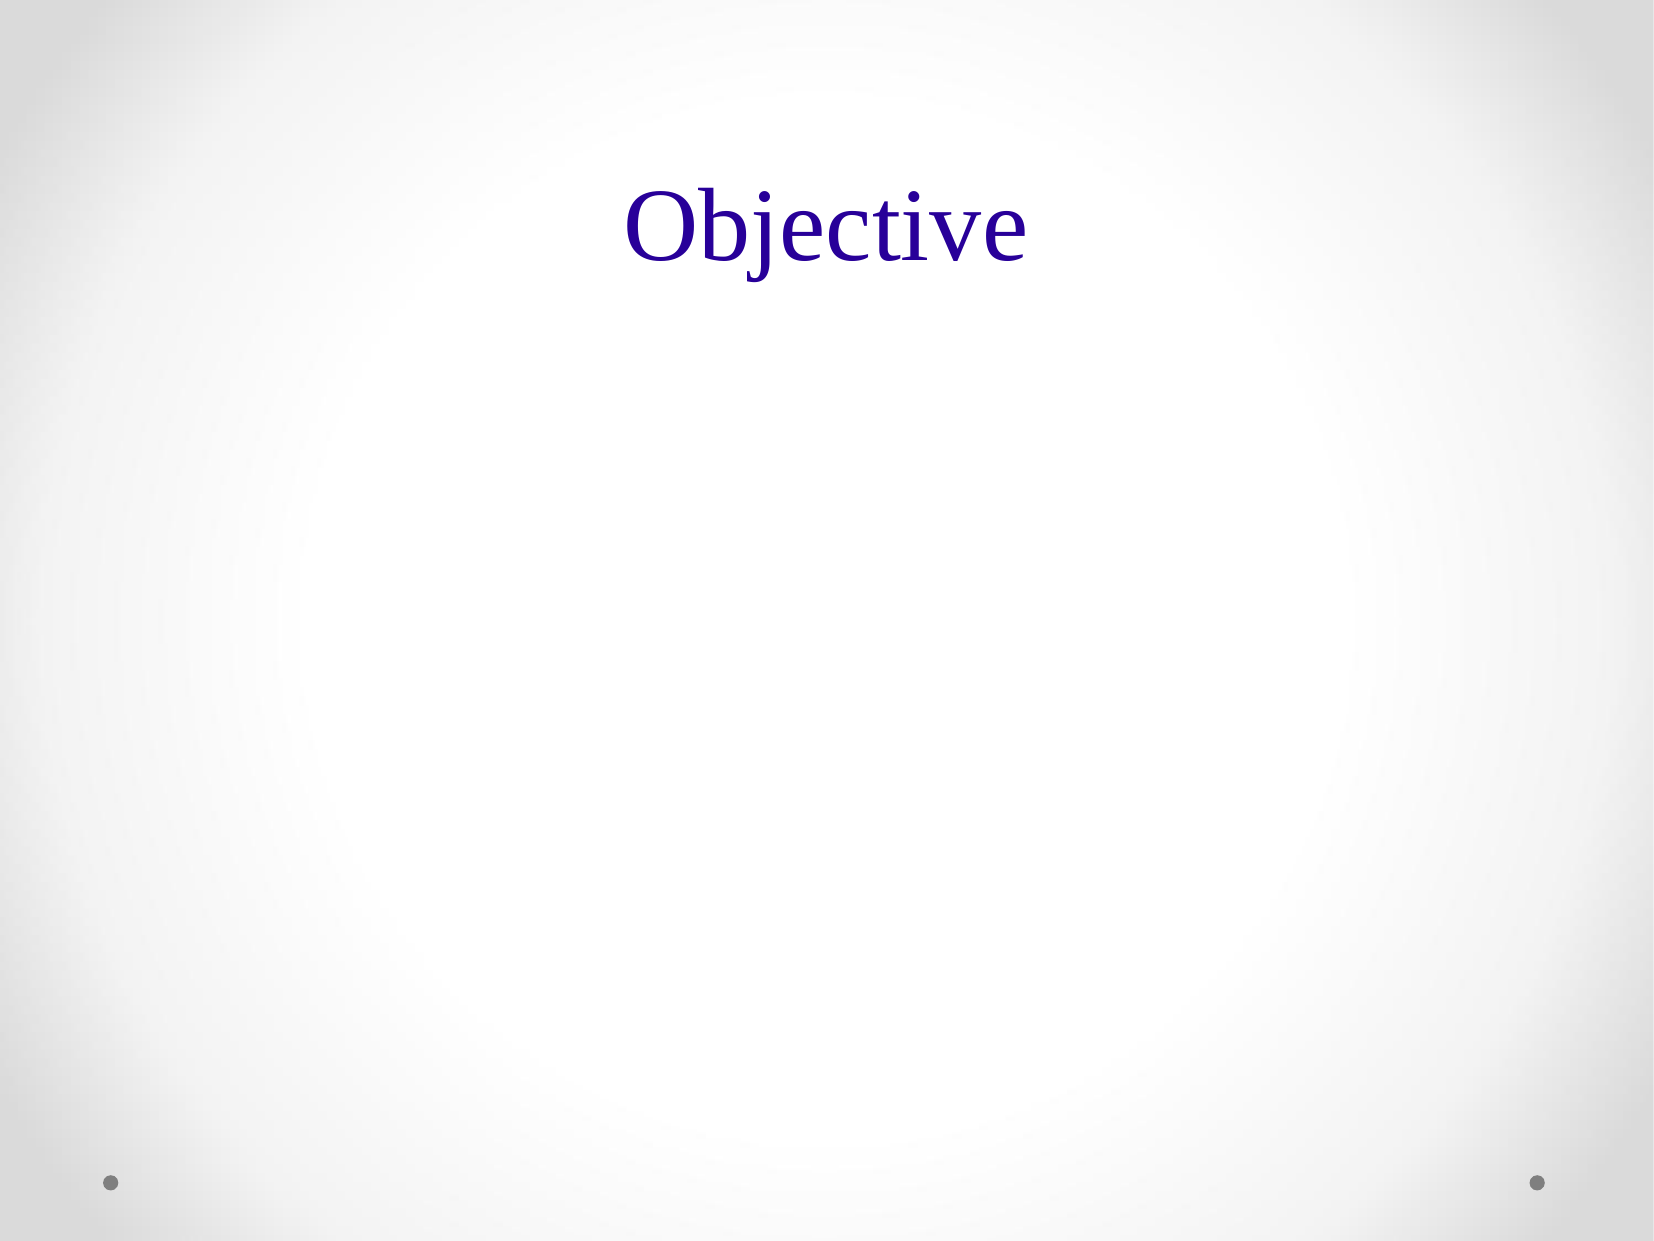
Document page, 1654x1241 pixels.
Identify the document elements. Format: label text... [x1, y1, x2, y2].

picture [0, 0, 1654, 1241]
title Objective [82, 35, 1571, 289]
